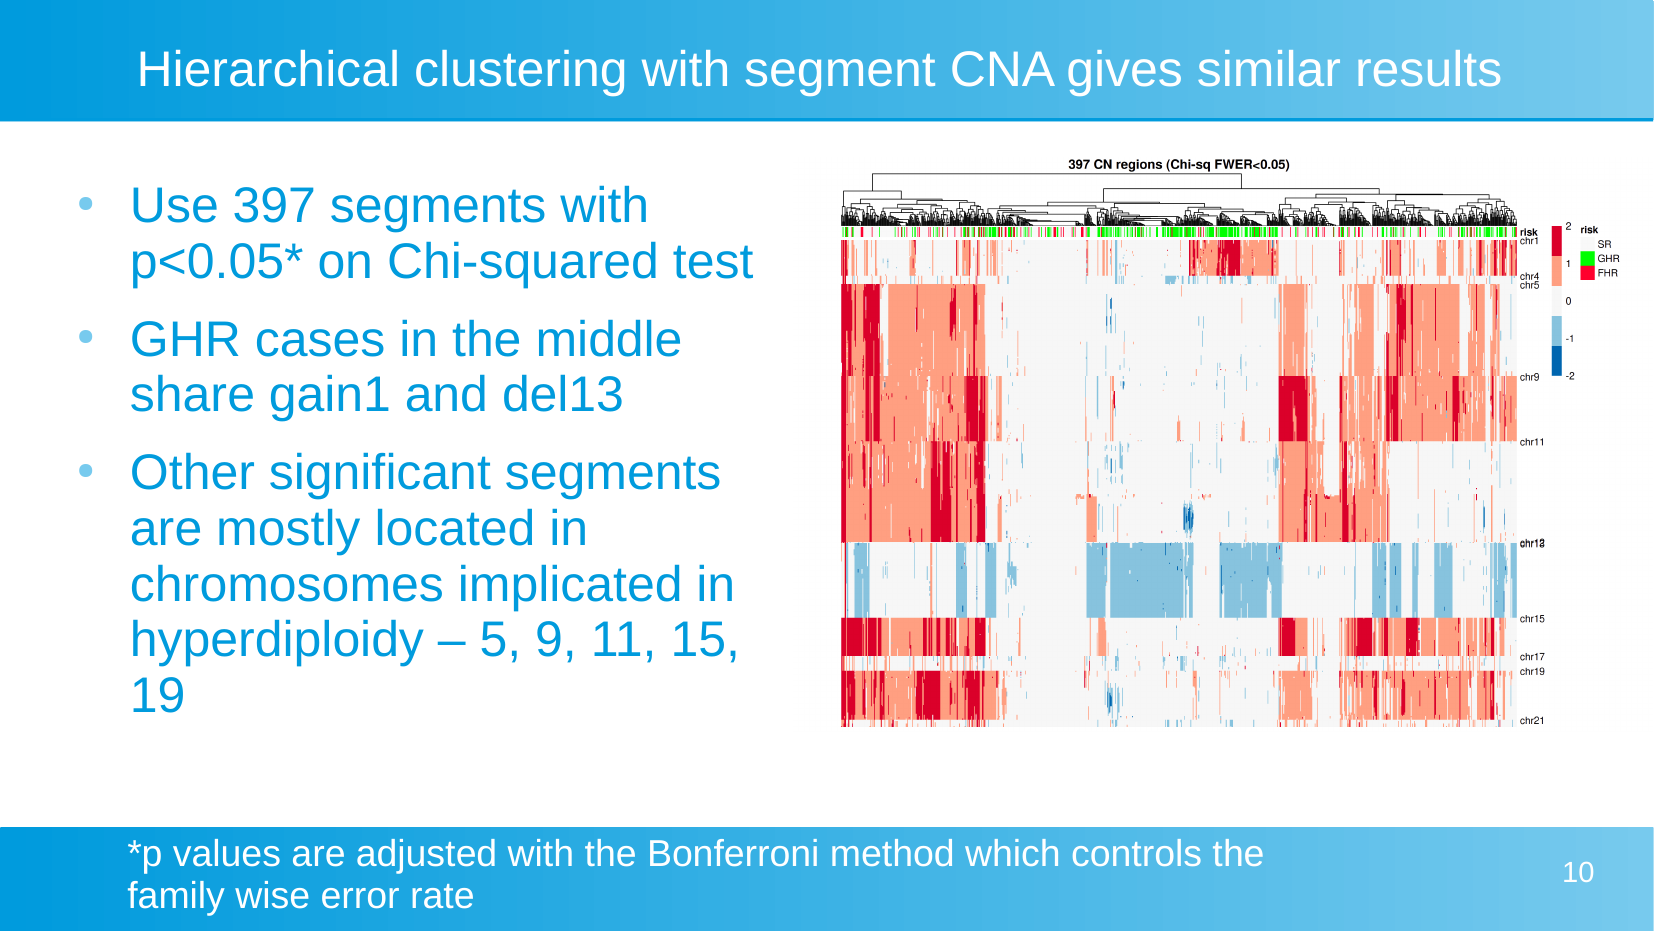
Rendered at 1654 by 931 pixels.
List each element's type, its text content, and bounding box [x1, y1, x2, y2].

title Hierarchical clustering with segment CNA gives similar results [59, 29, 1595, 108]
text_box *p values are adjusted with the Bonferroni method which controls the family wise error rate [112, 825, 1351, 924]
picture [793, 157, 1654, 732]
list Use 397 segments with p<0.05* on Chi-squared test GHR cases in the middle share gain1 and del13 Other significant segments are mostly located in chromosomes implicated in hyperdiploidy – 5, 9, 11, 15, 19 [59, 177, 788, 768]
